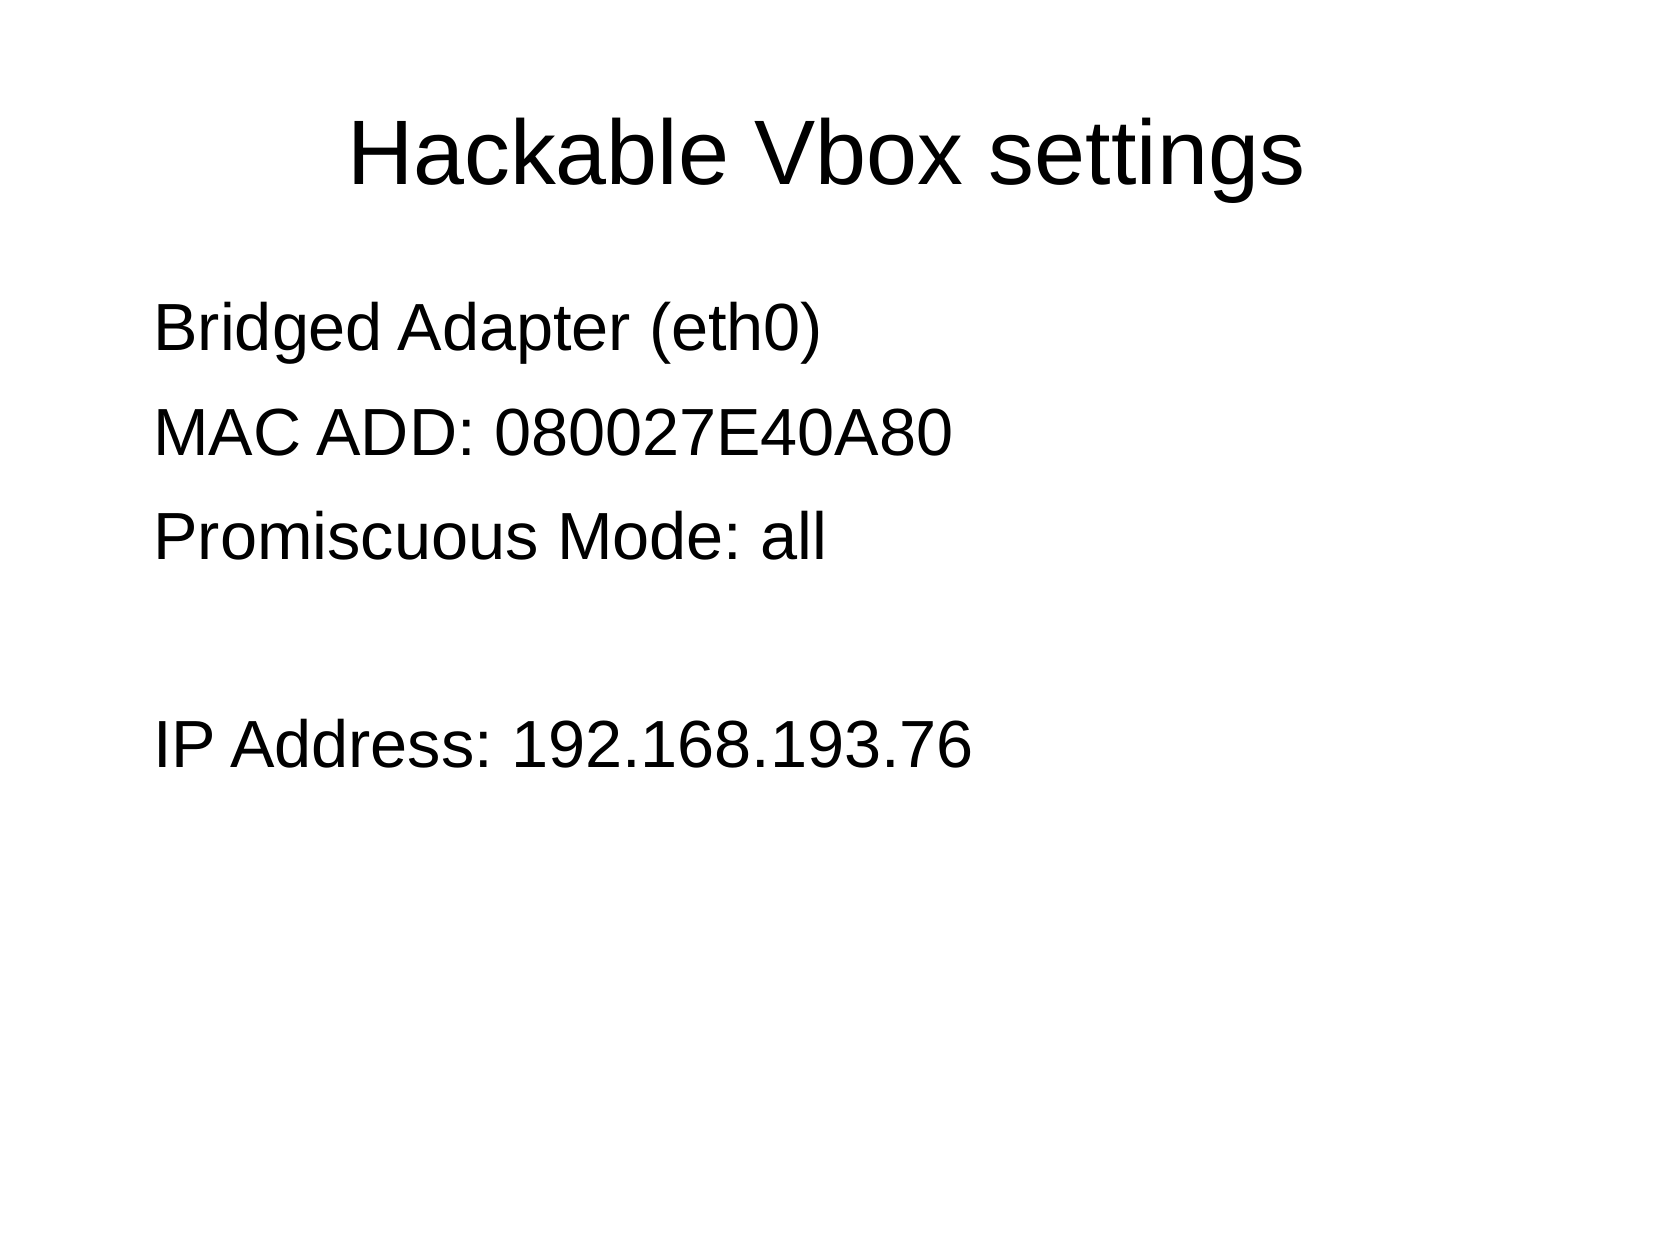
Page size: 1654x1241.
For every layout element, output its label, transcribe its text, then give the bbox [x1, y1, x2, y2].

list Bridged Adapter (eth0) MAC ADD: 080027E40A80 Promiscuous Mode: all IP Address: 192.168.193.76 [82, 290, 1571, 1010]
title Hackable Vbox settings [82, 49, 1571, 257]
